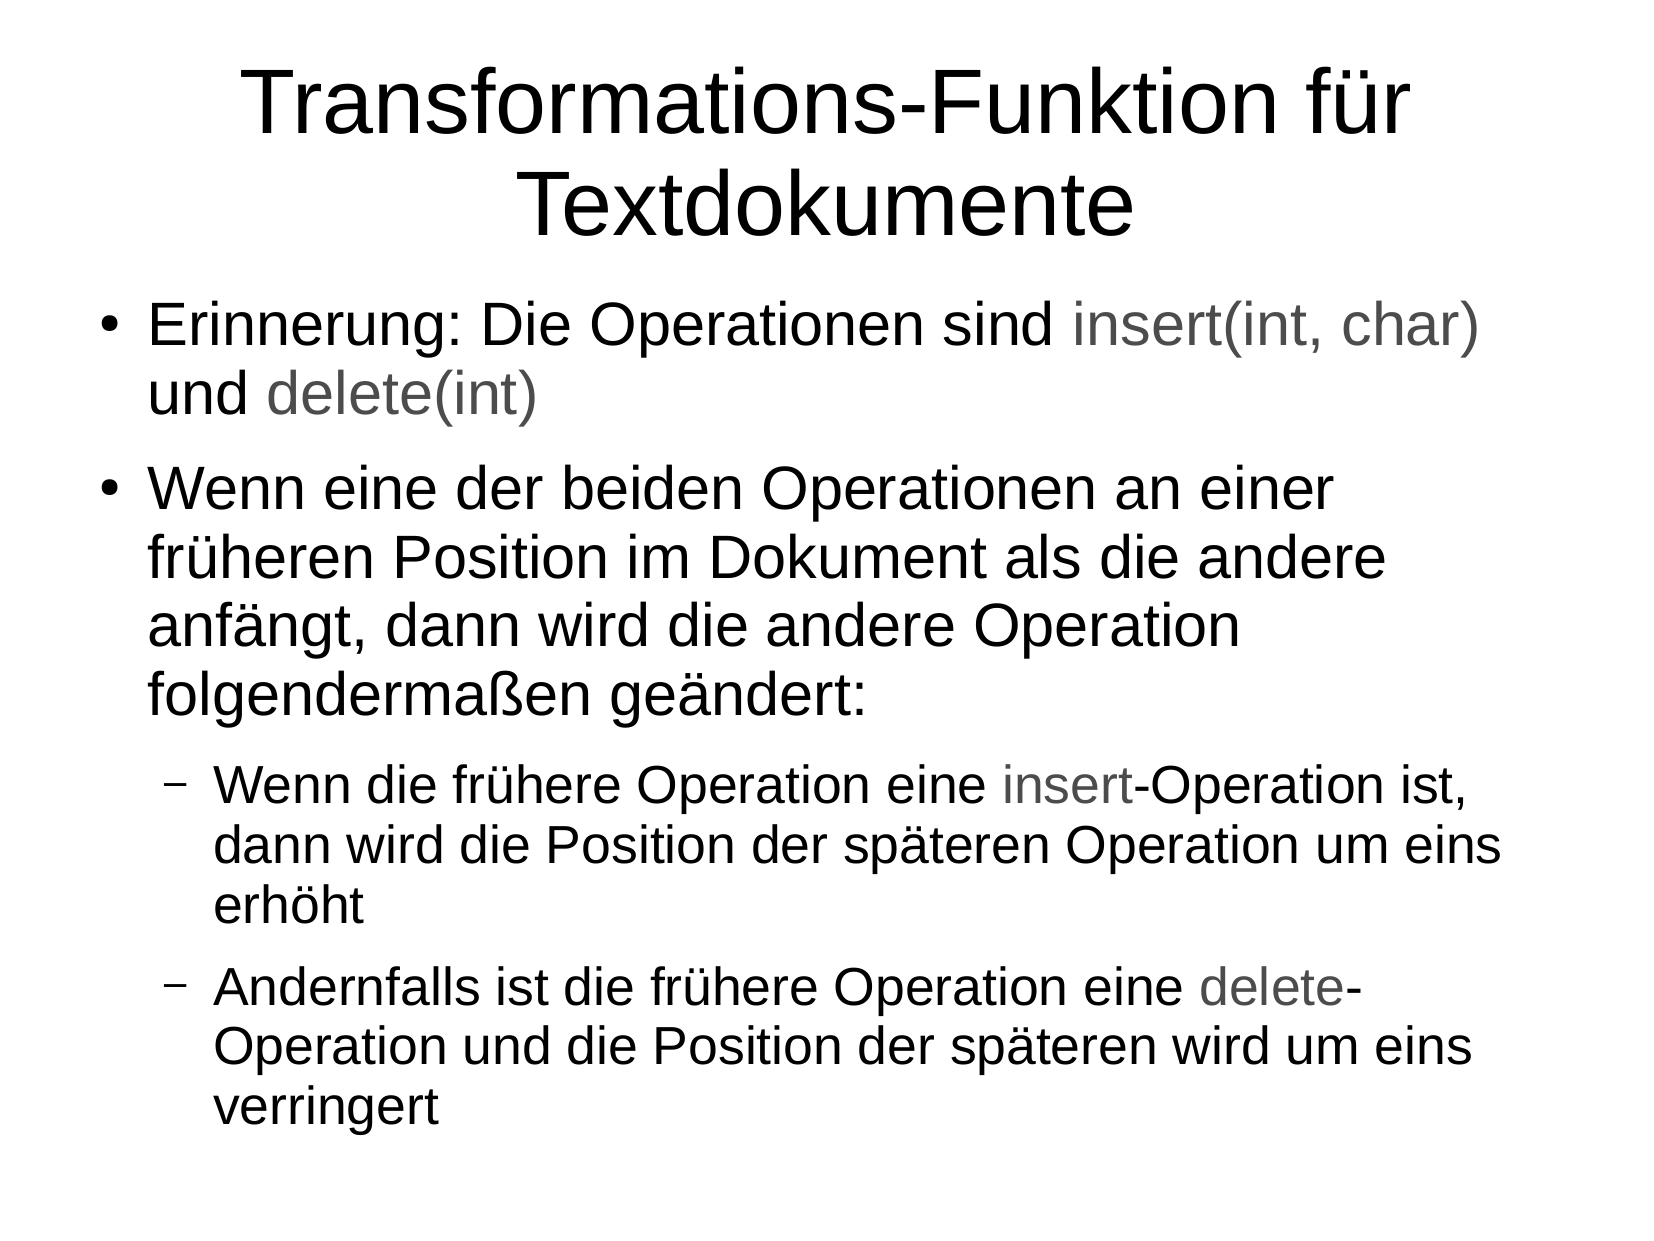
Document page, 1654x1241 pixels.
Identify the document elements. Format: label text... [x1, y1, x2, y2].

list Erinnerung: Die Operationen sind insert(int, char) und delete(int) Wenn eine der beiden Operationen an einer früheren Position im Dokument als die andere anfängt, dann wird die andere Operation folgendermaßen geändert: Wenn die frühere Operation eine insert-Operation ist, dann wird die Position der späteren Operation um eins erhöht Andernfalls ist die frühere Operation eine delete-Operation und die Position der späteren wird um eins verringert [82, 290, 1538, 1141]
title Transformations-Funktion für Textdokumente [82, 49, 1571, 257]
